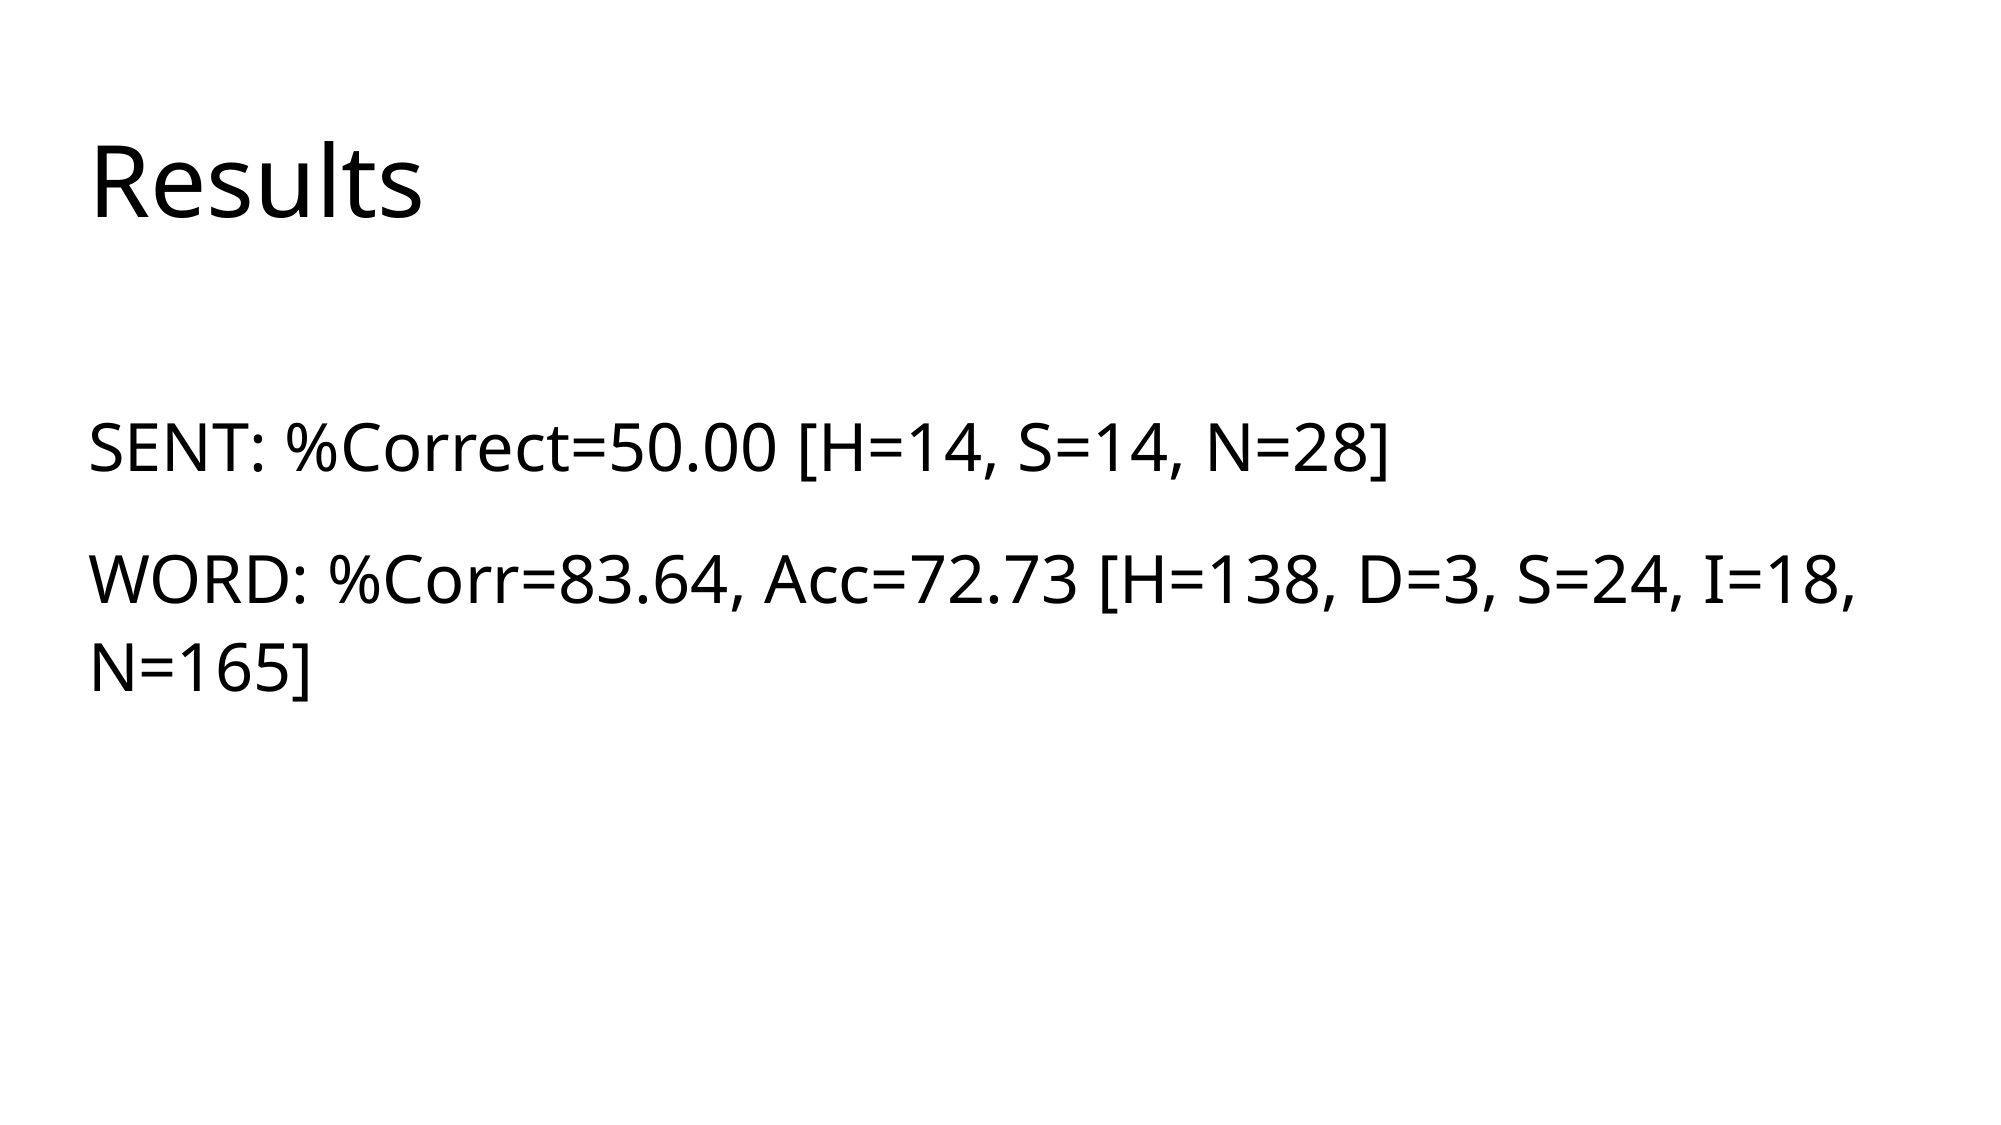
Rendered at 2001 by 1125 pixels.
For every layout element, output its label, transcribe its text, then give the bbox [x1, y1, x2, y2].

list SENT: %Correct=50.00 [H=14, S=14, N=28] WORD: %Corr=83.64, Acc=72.73 [H=138, D=3, S=24, I=18, N=165] [68, 252, 1932, 1000]
title Results [68, 97, 1932, 223]
